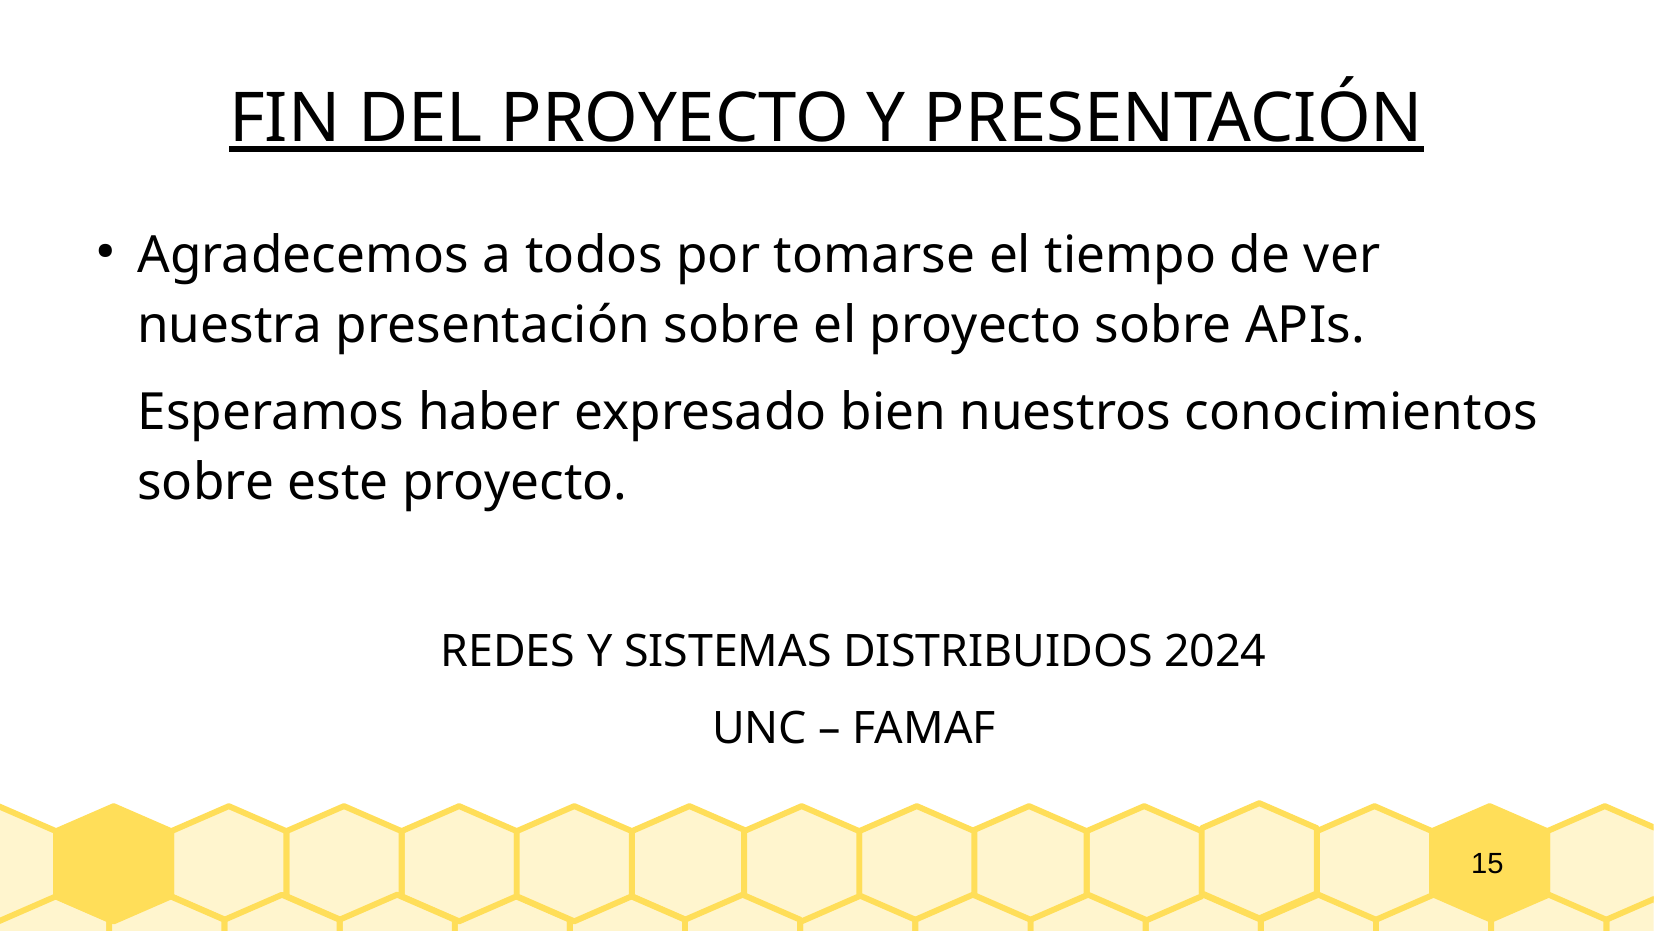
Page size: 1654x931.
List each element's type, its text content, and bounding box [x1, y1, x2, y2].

list Agradecemos a todos por tomarse el tiempo de ver nuestra presentación sobre el proyecto sobre APIs. Esperamos haber expresado bien nuestros conocimientos sobre este proyecto. REDES Y SISTEMAS DISTRIBUIDOS 2024 UNC – FAMAF [82, 217, 1571, 758]
title FIN DEL PROYECTO Y PRESENTACIÓN [82, 37, 1571, 193]
